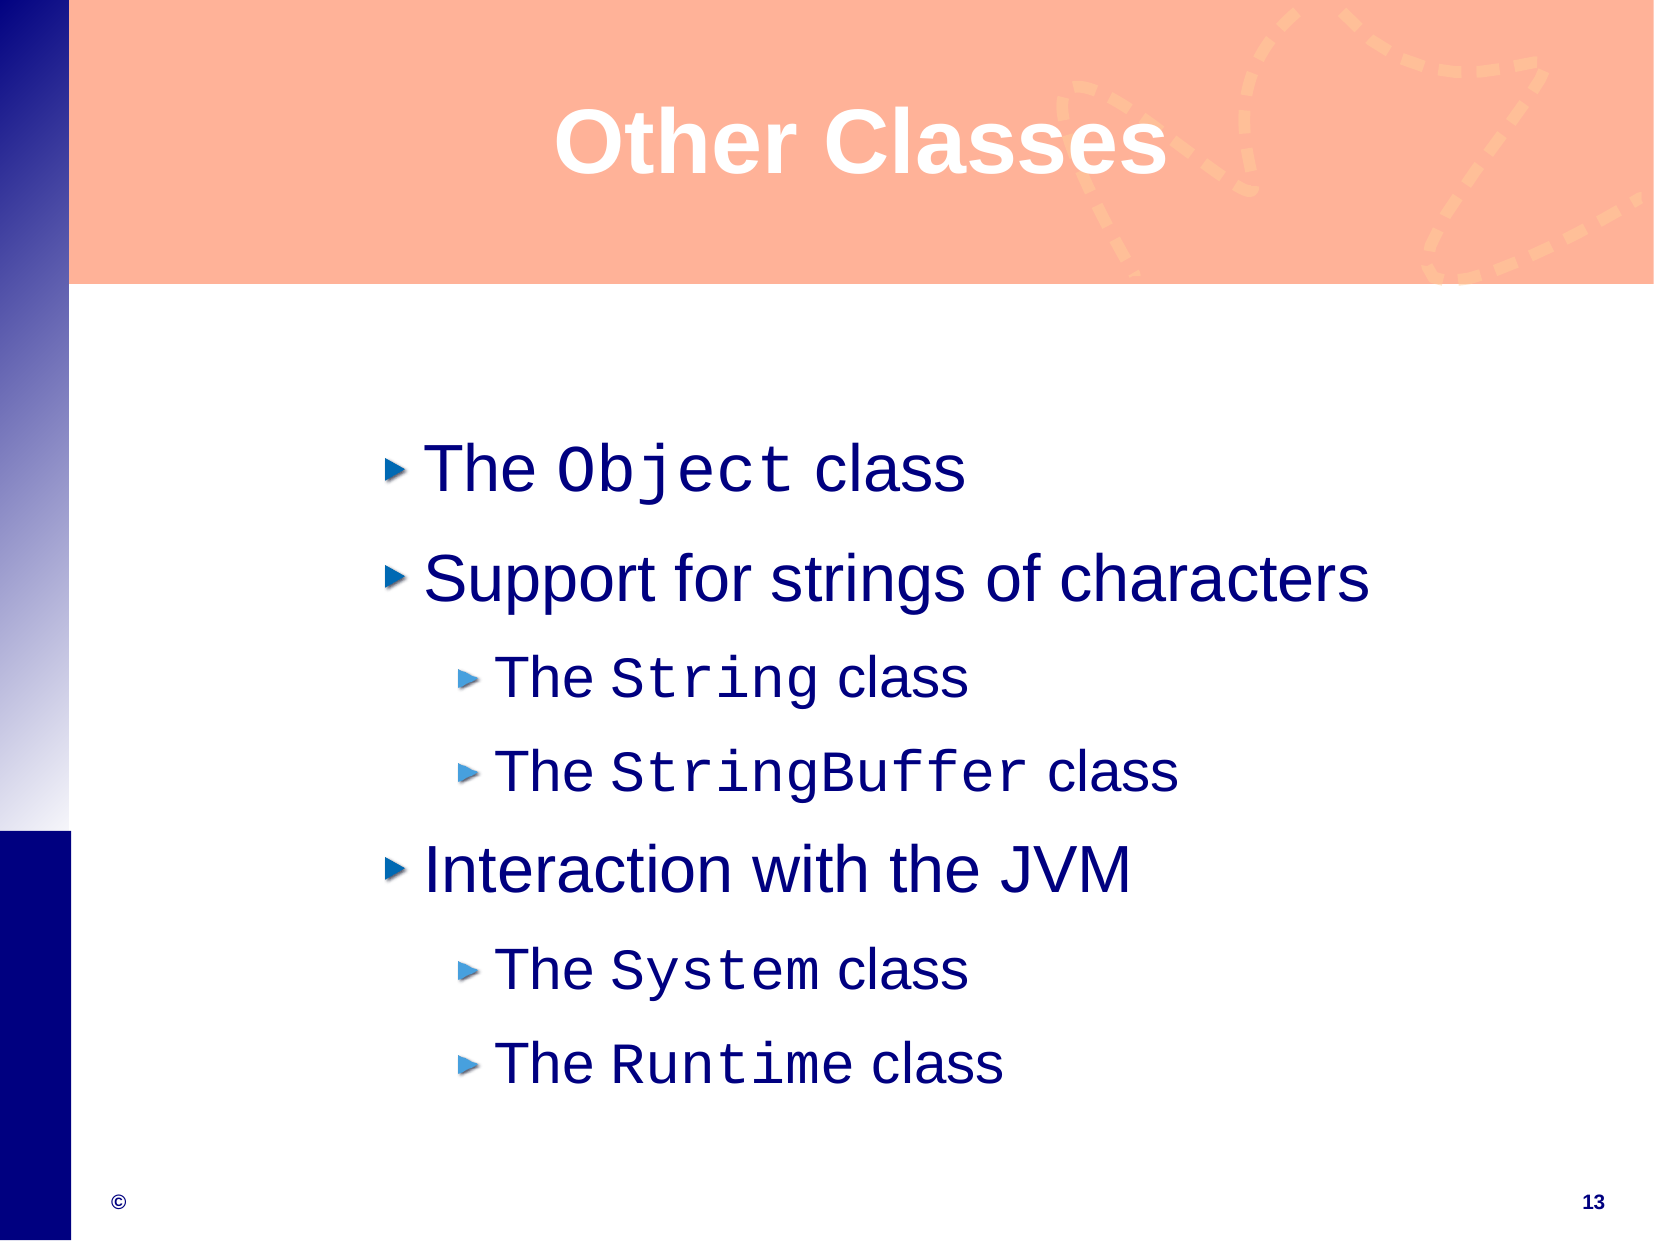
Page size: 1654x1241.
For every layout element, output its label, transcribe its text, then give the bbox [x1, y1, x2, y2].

title Other Classes [70, 37, 1654, 246]
list The Object class Support for strings of characters The String class The StringBuffer class Interaction with the JVM The System class The Runtime class [352, 430, 1372, 1093]
